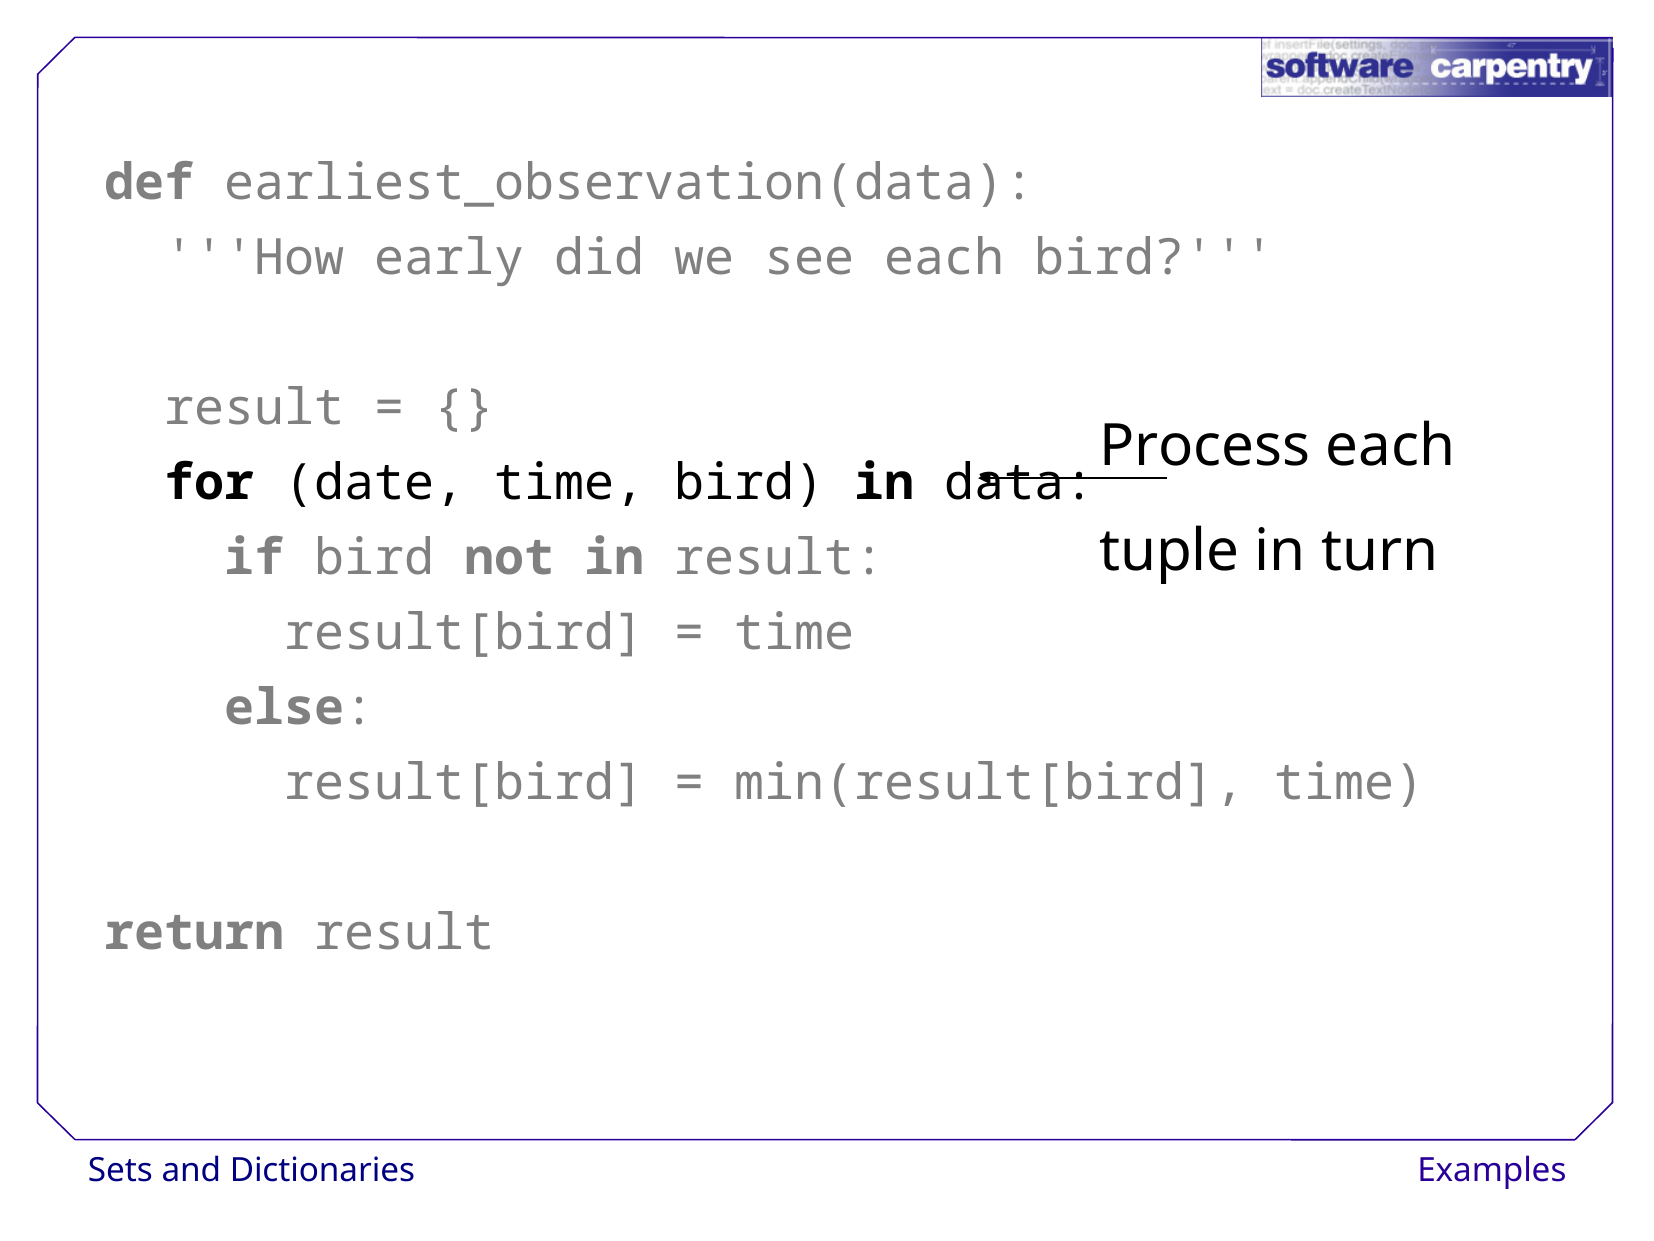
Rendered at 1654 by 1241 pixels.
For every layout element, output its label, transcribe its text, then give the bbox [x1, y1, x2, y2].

text_box Process each tuple in turn [1084, 364, 1621, 591]
text_box def earliest_observation(data): '''How early did we see each bird?''' result = {} for (date, time, bird) in data: if bird not in result: result[bird] = time else: result[bird] = min(result[bird], time) return result [89, 126, 1512, 1058]
picture [1261, 39, 1613, 97]
